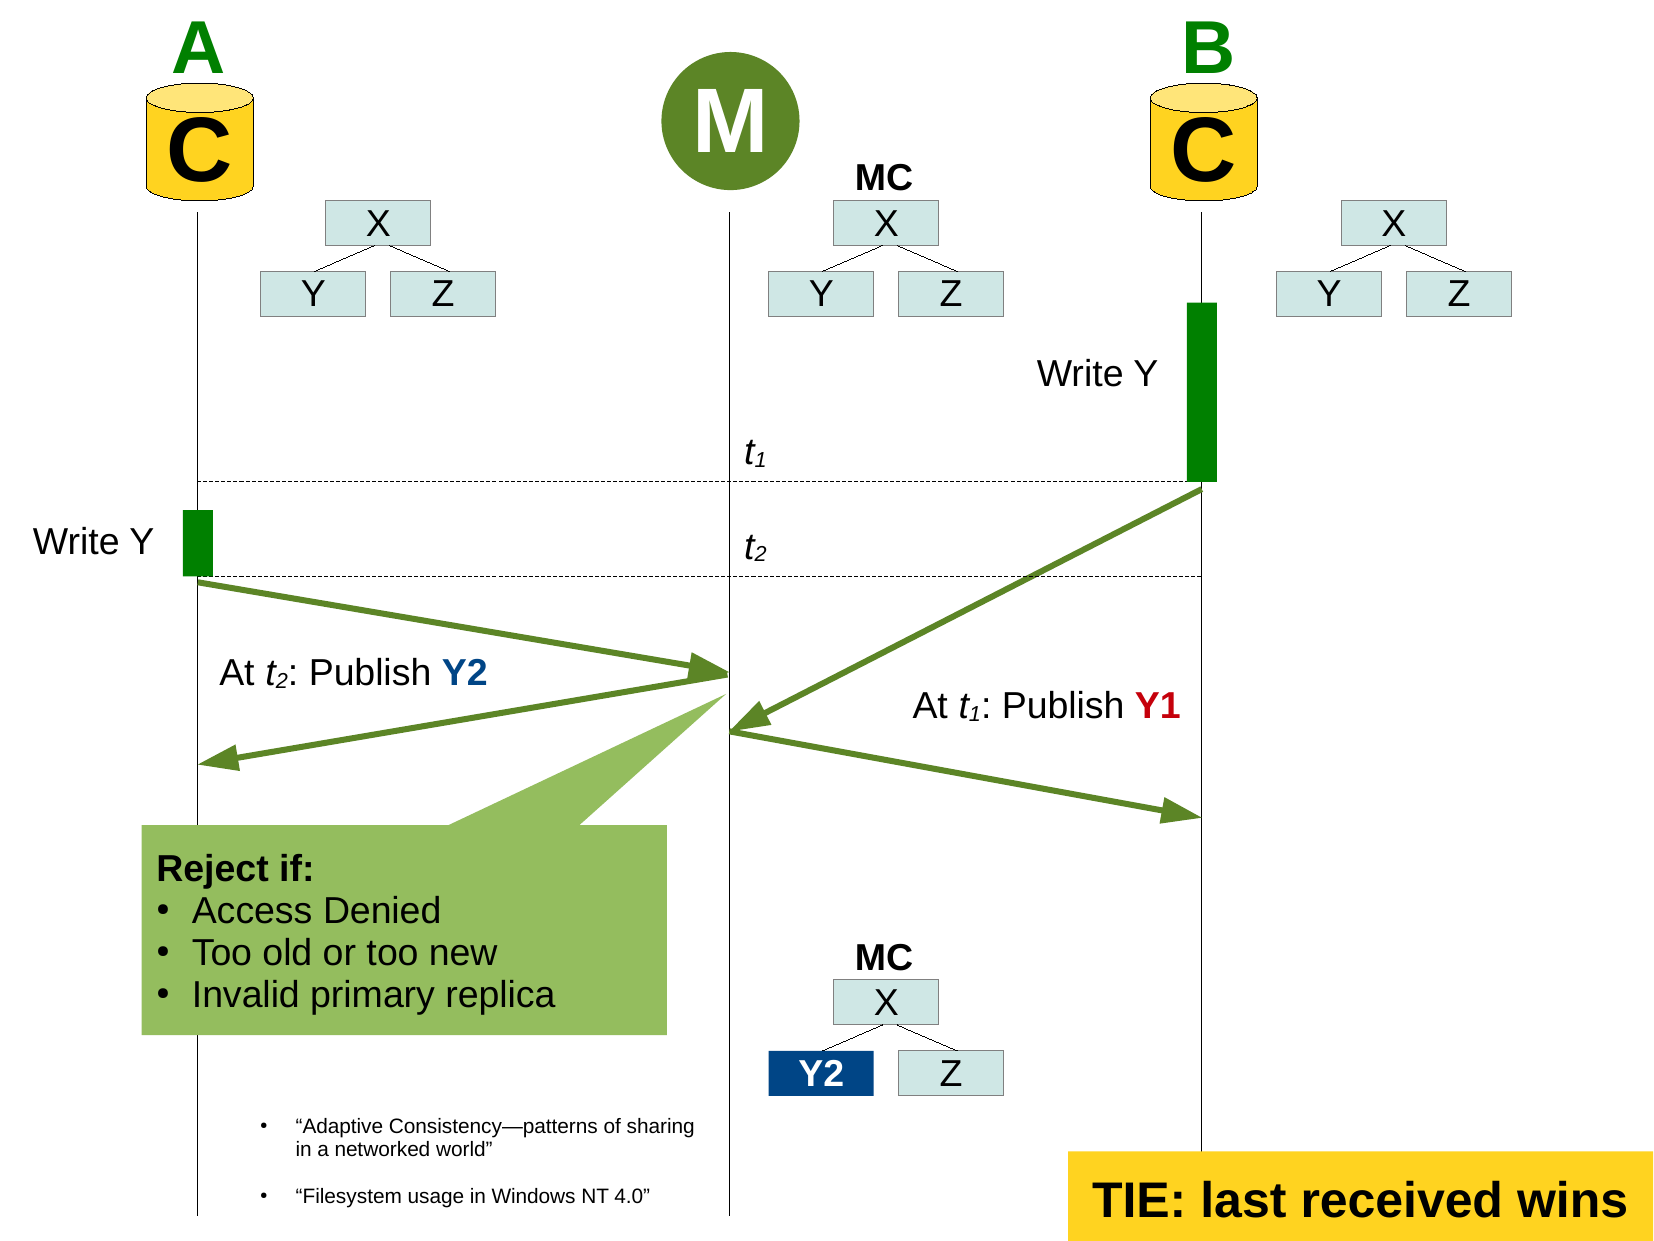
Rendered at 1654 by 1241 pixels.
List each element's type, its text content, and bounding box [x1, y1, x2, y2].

text_box X [833, 200, 939, 246]
text_box X [1341, 200, 1447, 246]
text_box At t2: Publish Y2 [204, 644, 535, 714]
text_box Y [260, 271, 366, 317]
text_box At t1: Publish Y1 [897, 677, 1235, 747]
text_box B [1166, 0, 1257, 94]
text_box t2 [729, 517, 826, 587]
text_box Z [1406, 271, 1512, 317]
text_box [1186, 302, 1217, 482]
text_box Z [898, 1050, 1004, 1096]
text_box M [661, 51, 800, 191]
text_box Write Y [18, 513, 172, 571]
text_box X [833, 979, 939, 1025]
text_box MC [840, 149, 961, 207]
text_box TIE: last received wins [1077, 1164, 1648, 1235]
text_box “Adaptive Consistency—patterns of sharing in a networked world” “Filesystem usage in Windows NT 4.0” [210, 1083, 718, 1216]
text_box Y2 [768, 1050, 874, 1096]
text_box Y [768, 271, 874, 317]
text_box C [1150, 99, 1258, 201]
text_box MC [840, 929, 961, 986]
text_box Reject if: Access Denied Too old or too new Invalid primary replica [141, 840, 727, 1023]
text_box [182, 510, 213, 577]
text_box Z [898, 271, 1004, 317]
text_box t1 [729, 423, 826, 493]
text_box A [157, 0, 248, 90]
text_box [141, 693, 727, 840]
text_box Y [1276, 271, 1382, 317]
text_box Write Y [1022, 345, 1175, 402]
text_box [1068, 1151, 1654, 1241]
text_box [141, 1023, 667, 1036]
text_box X [325, 200, 431, 246]
text_box Z [390, 271, 496, 317]
text_box C [146, 99, 254, 201]
